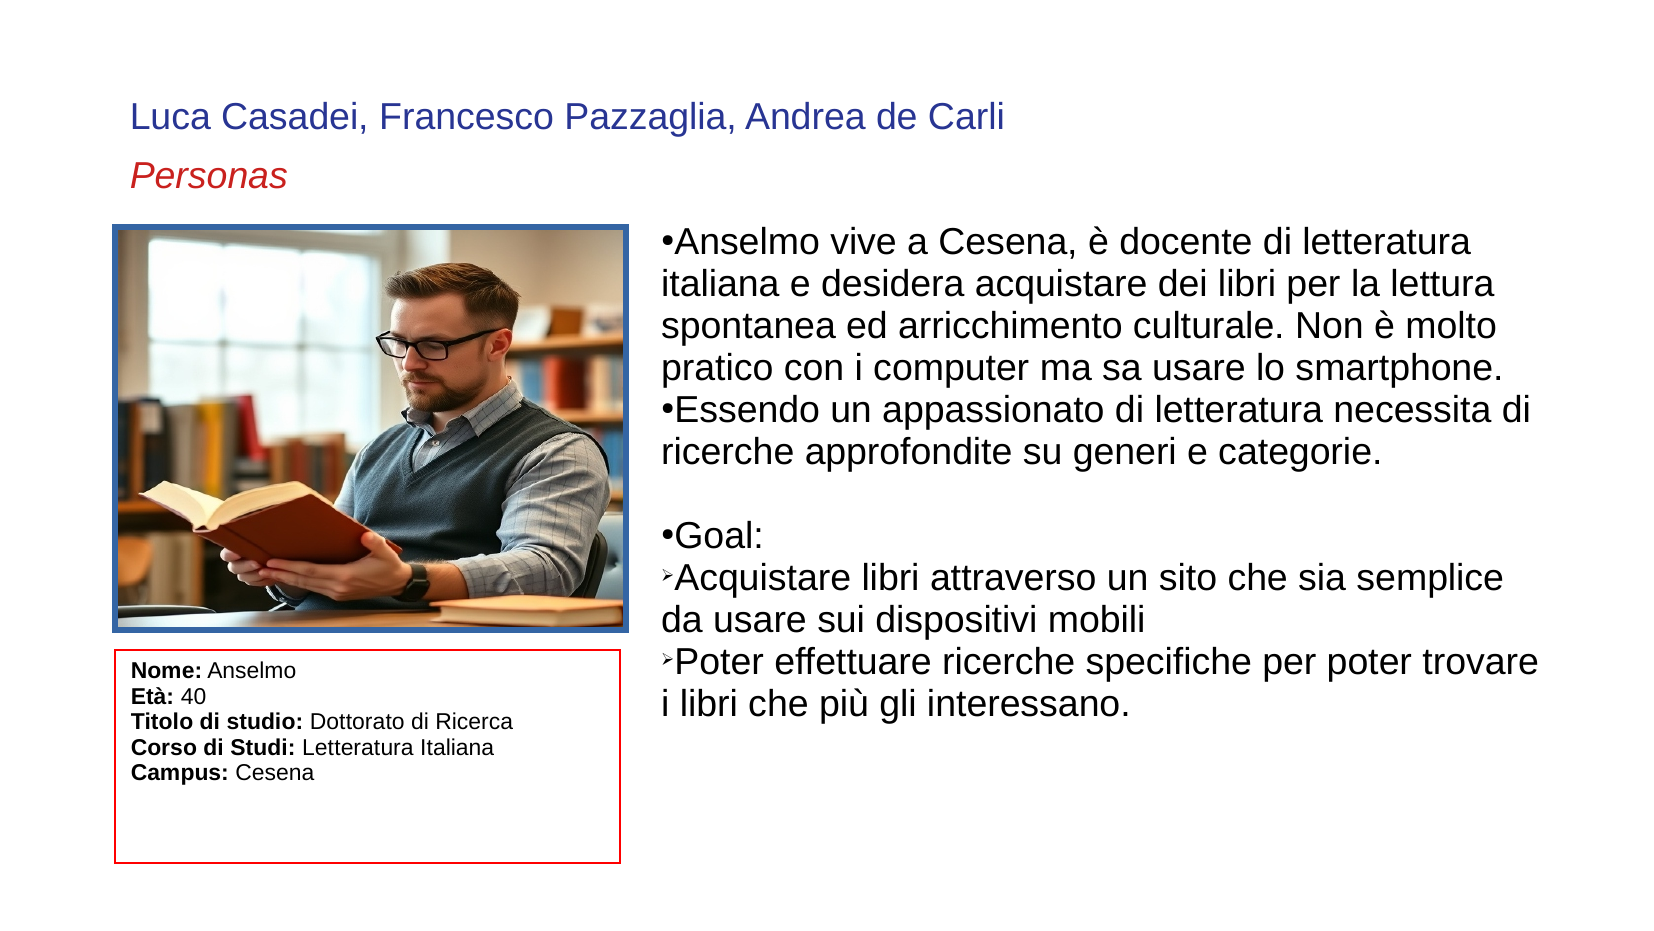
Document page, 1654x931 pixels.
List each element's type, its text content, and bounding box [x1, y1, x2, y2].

text_box Nome: Anselmo Età: 40 Titolo di studio: Dottorato di Ricerca Corso di Studi: Letteratura Italiana Campus: Cesena [114, 649, 621, 863]
text_box Luca Casadei, Francesco Pazzaglia, Andrea de Carli [114, 88, 1060, 147]
picture [118, 229, 623, 627]
text_box Anselmo vive a Cesena, è docente di letteratura italiana e desidera acquistare dei libri per la lettura spontanea ed arricchimento culturale. Non è molto pratico con i computer ma sa usare lo smartphone. Essendo un appassionato di letteratura necessita di ricerche approfondite su generi e categorie. Goal: Acquistare libri attraverso un sito che sia semplice da usare sui dispositivi mobili Poter effettuare ricerche specifiche per poter trovare i libri che più gli interessano. [646, 213, 1562, 863]
text_box Personas [114, 147, 1536, 207]
